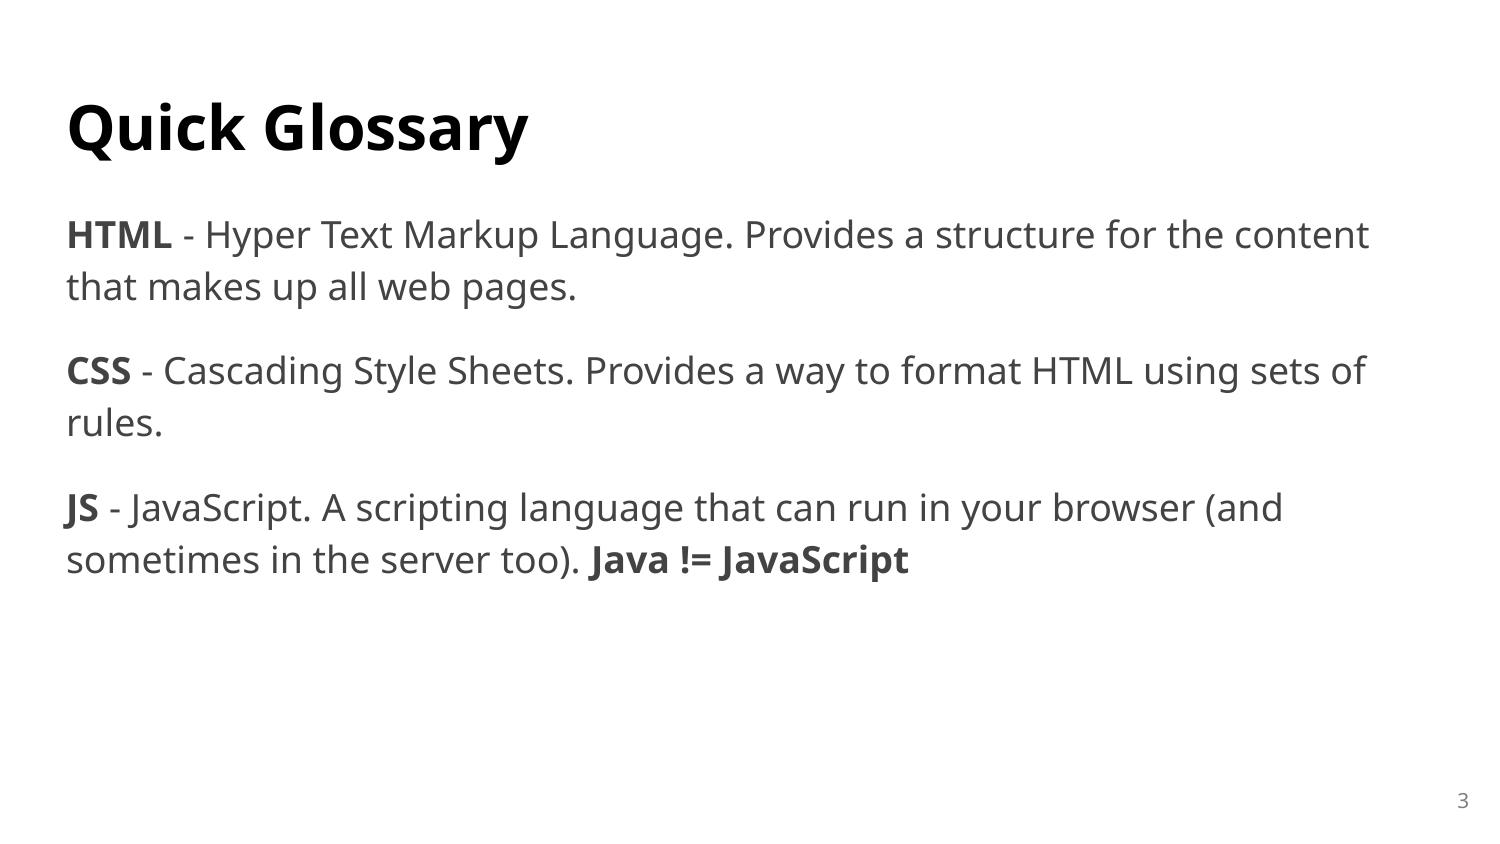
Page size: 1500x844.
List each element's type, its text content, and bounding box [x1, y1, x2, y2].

list HTML - Hyper Text Markup Language. Provides a structure for the content that makes up all web pages. CSS - Cascading Style Sheets. Provides a way to format HTML using sets of rules. JS - JavaScript. A scripting language that can run in your browser (and sometimes in the server too). Java != JavaScript [51, 189, 1449, 750]
title Quick Glossary [51, 72, 1449, 176]
slide_number <number> [1394, 769, 1484, 834]
